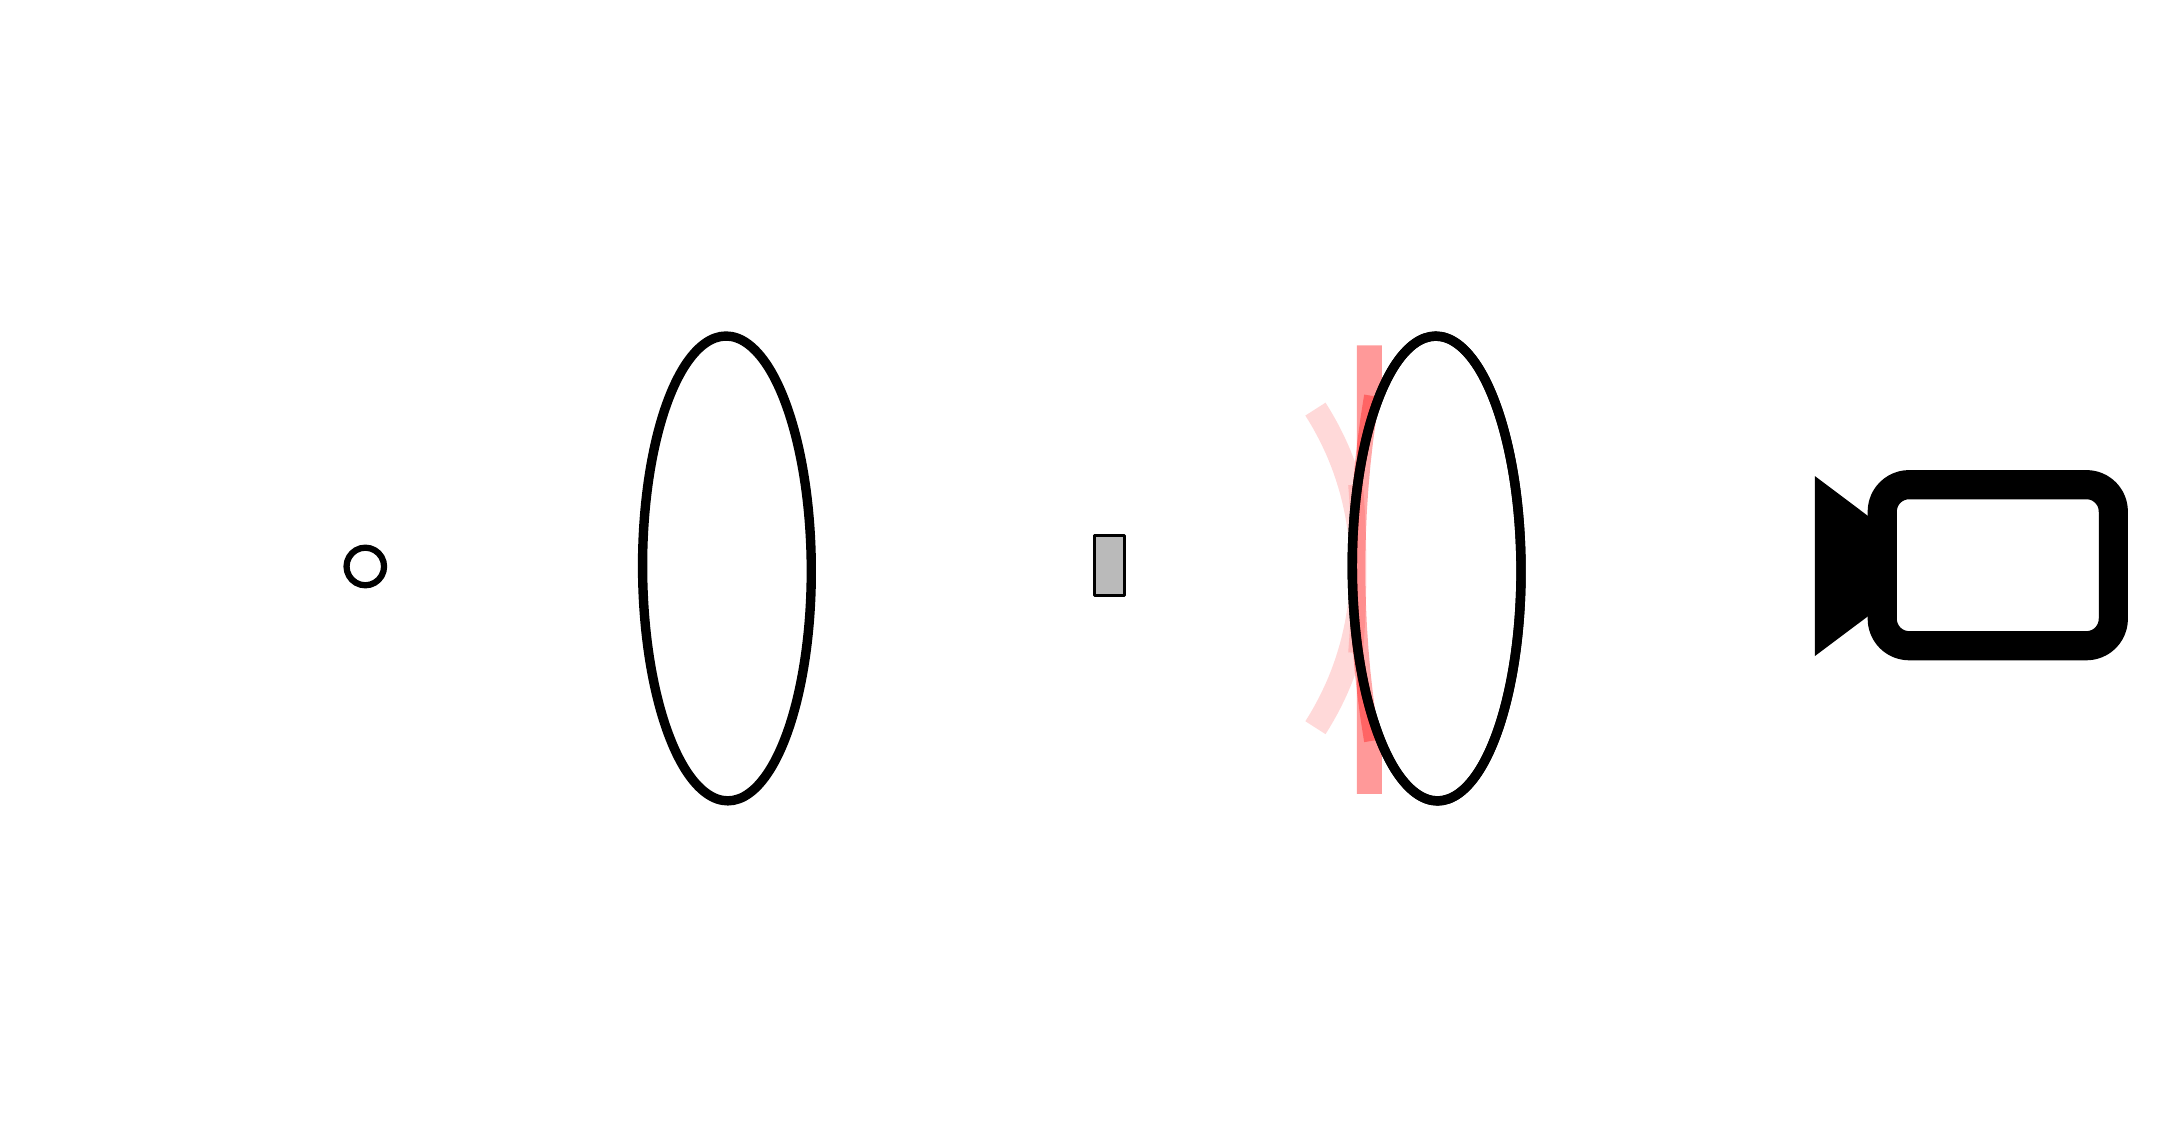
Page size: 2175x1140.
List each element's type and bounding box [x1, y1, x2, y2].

text_box [642, 0, 1747, 1140]
text_box [1882, 484, 2114, 646]
text_box [1814, 476, 1875, 657]
